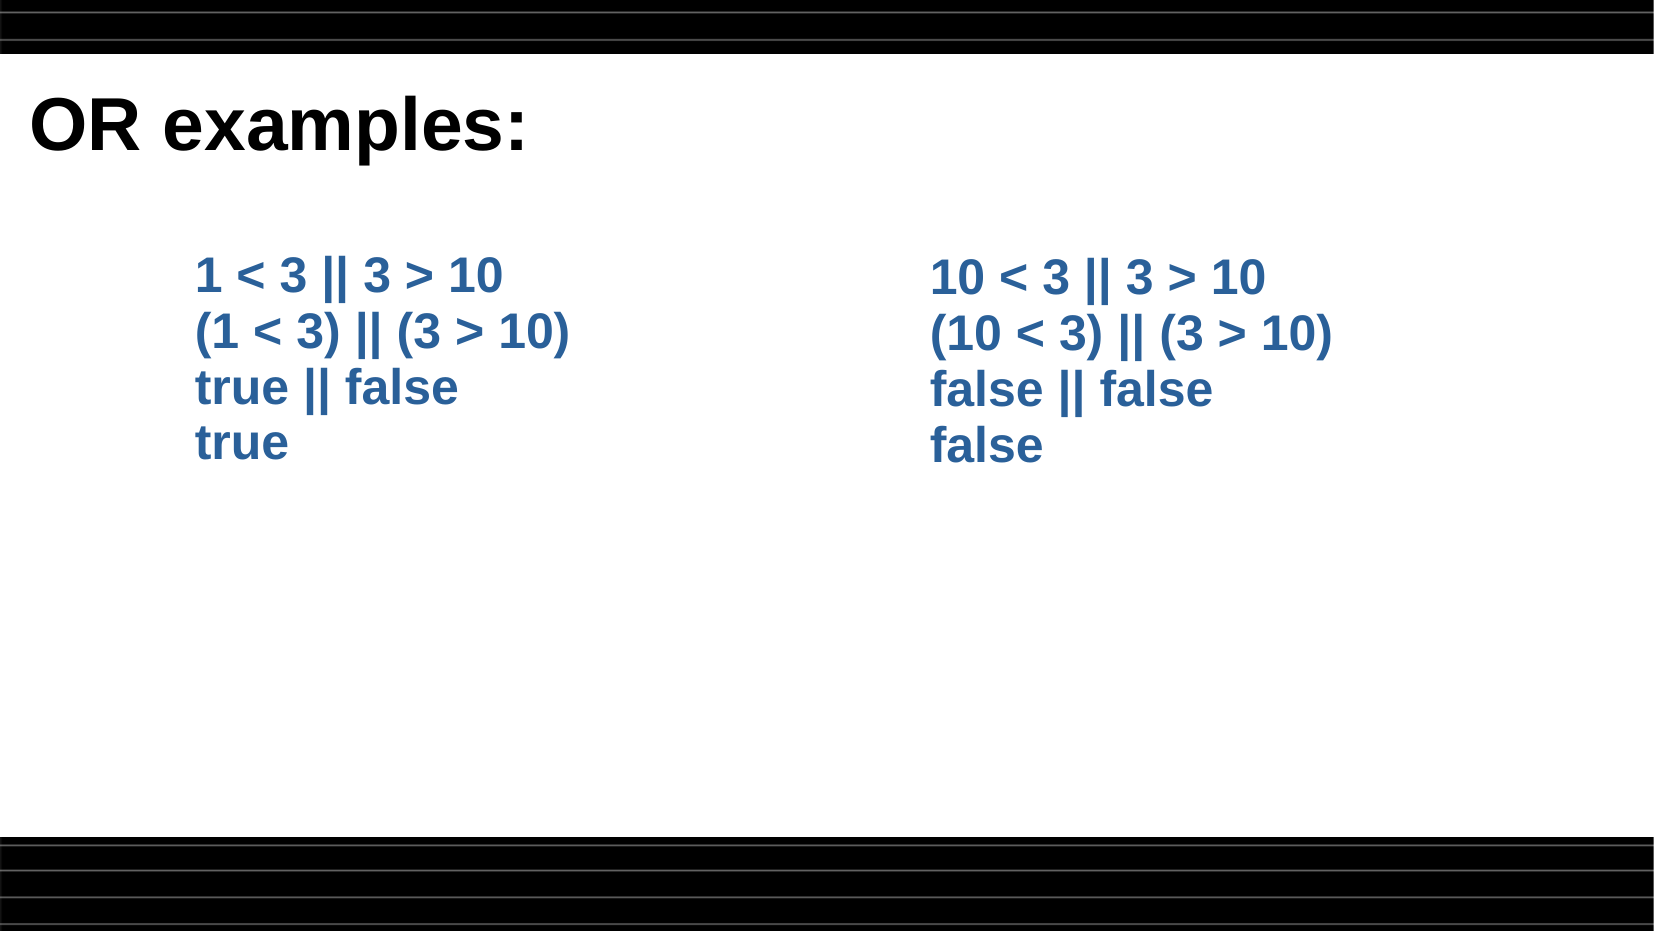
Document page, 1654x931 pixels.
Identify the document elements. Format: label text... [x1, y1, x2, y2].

picture [0, 837, 1654, 931]
text_box 1 < 3 || 3 > 10 (1 < 3) || (3 > 10) true || false true [180, 240, 661, 478]
picture [0, 0, 1654, 54]
text_box OR examples: [15, 75, 1591, 174]
text_box 10 < 3 || 3 > 10 (10 < 3) || (3 > 10) false || false false [915, 242, 1396, 481]
